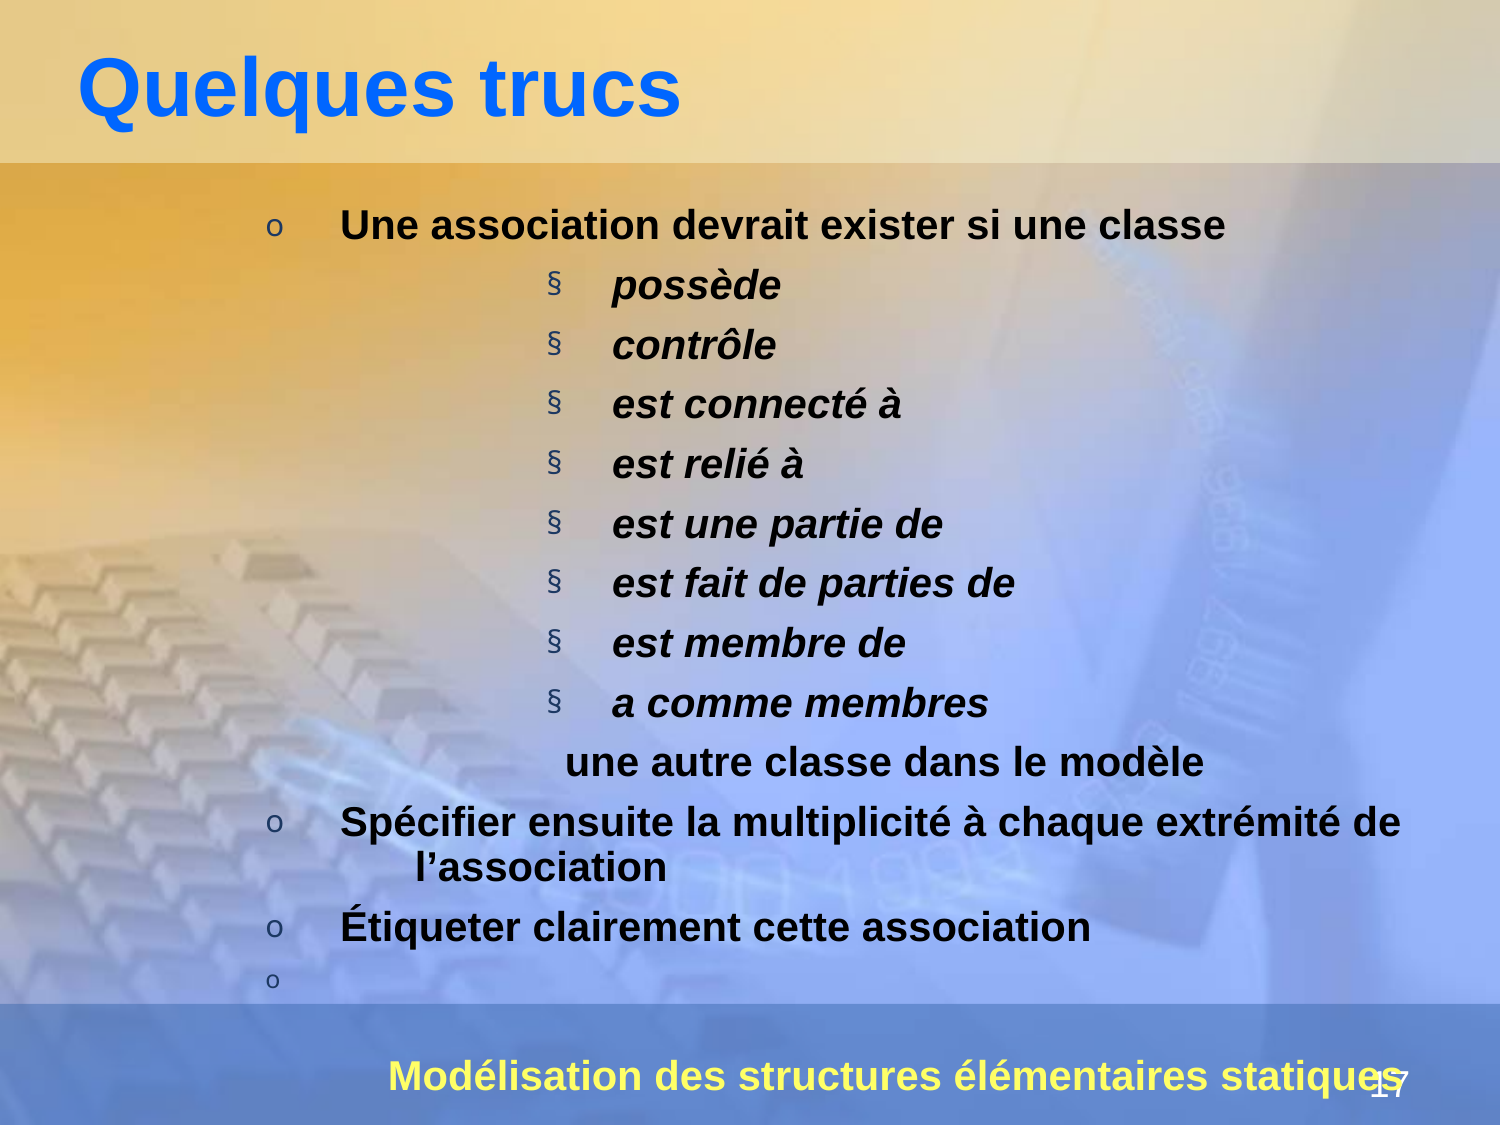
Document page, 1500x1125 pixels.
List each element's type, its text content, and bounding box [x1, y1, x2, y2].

title Quelques trucs [62, 37, 1469, 143]
list Une association devrait exister si une classe possède contrôle est connecté à est relié à est une partie de est fait de parties de est membre de a comme membres une autre classe dans le modèle Spécifier ensuite la multiplicité à chaque extrémité de l’association Étiqueter clairement cette association [62, 196, 1470, 1012]
text_box Modélisation des structures élémentaires statiques [388, 1049, 1404, 1099]
